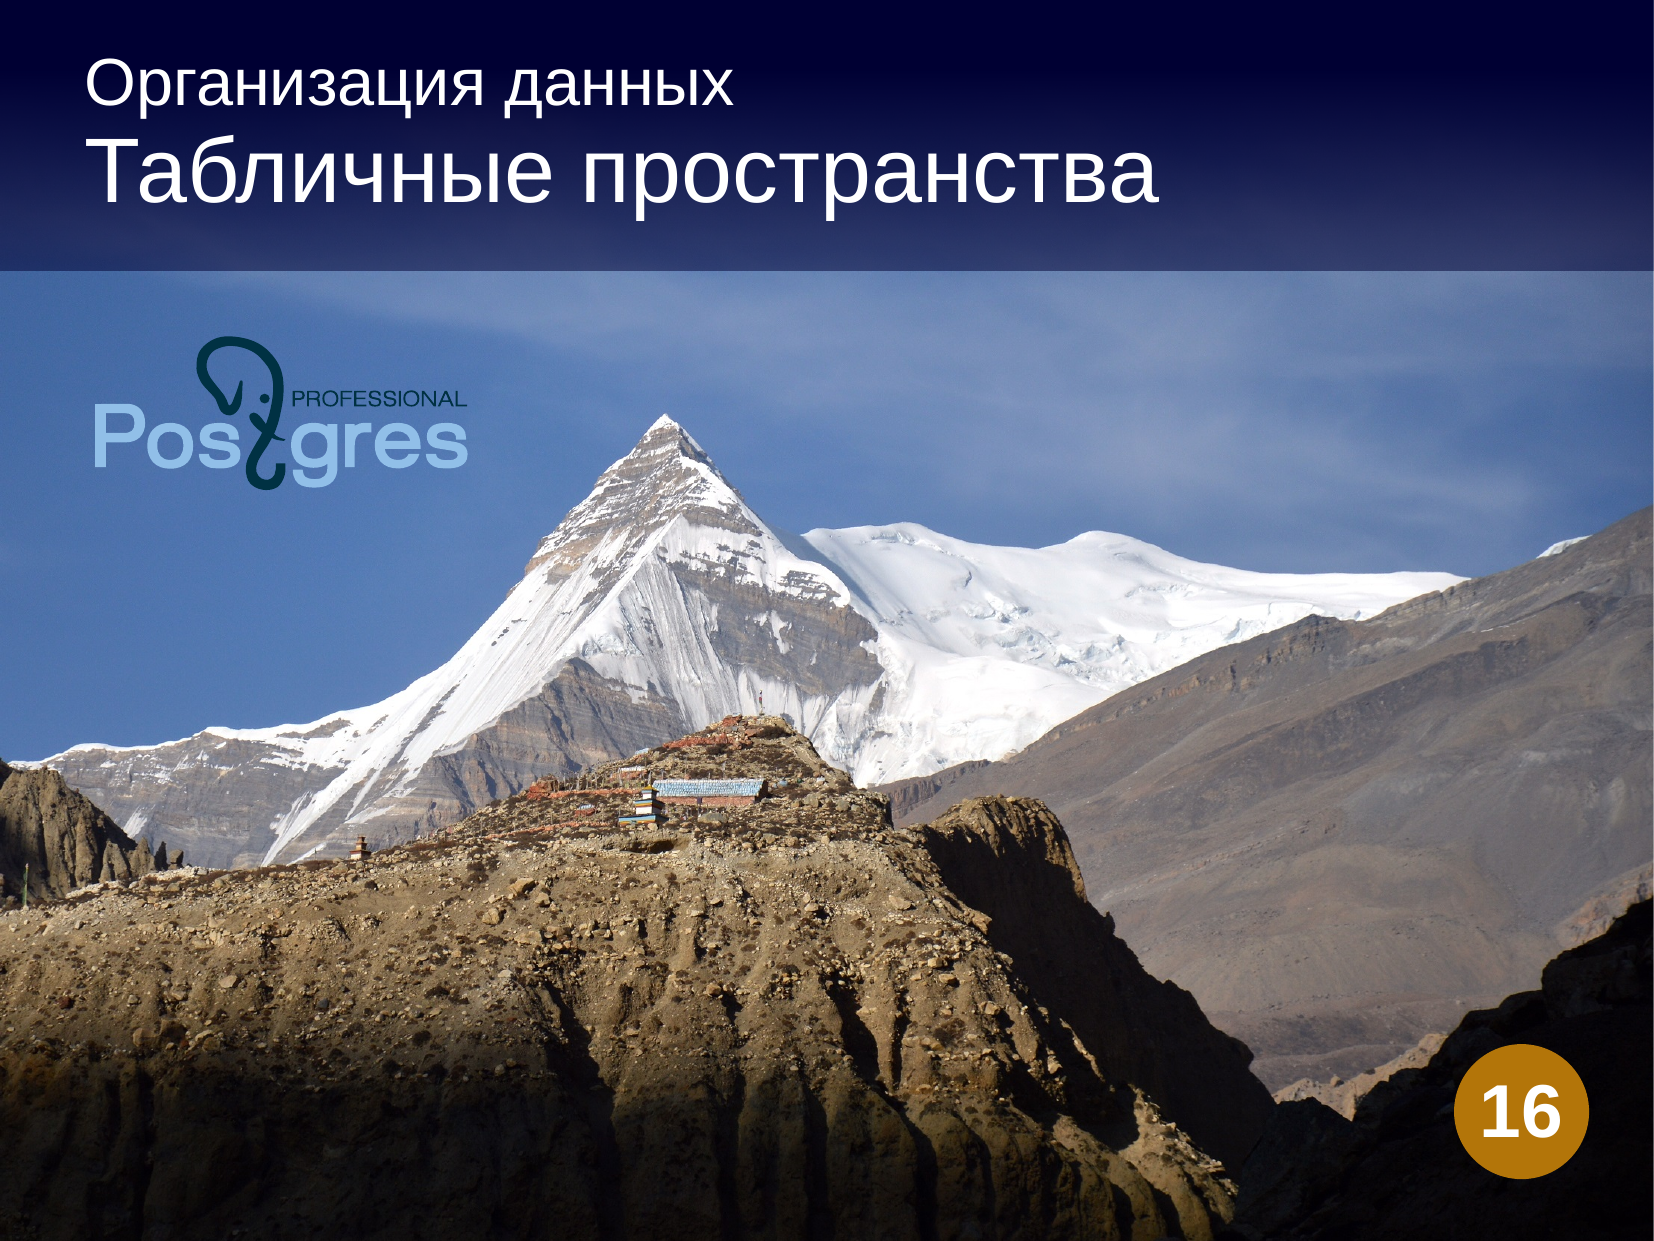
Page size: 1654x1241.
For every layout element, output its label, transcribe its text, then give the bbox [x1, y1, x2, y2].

picture [0, 271, 1654, 1241]
text_box 16 [1454, 1044, 1590, 1180]
title Организация данных Табличные пространства [84, 44, 1636, 251]
